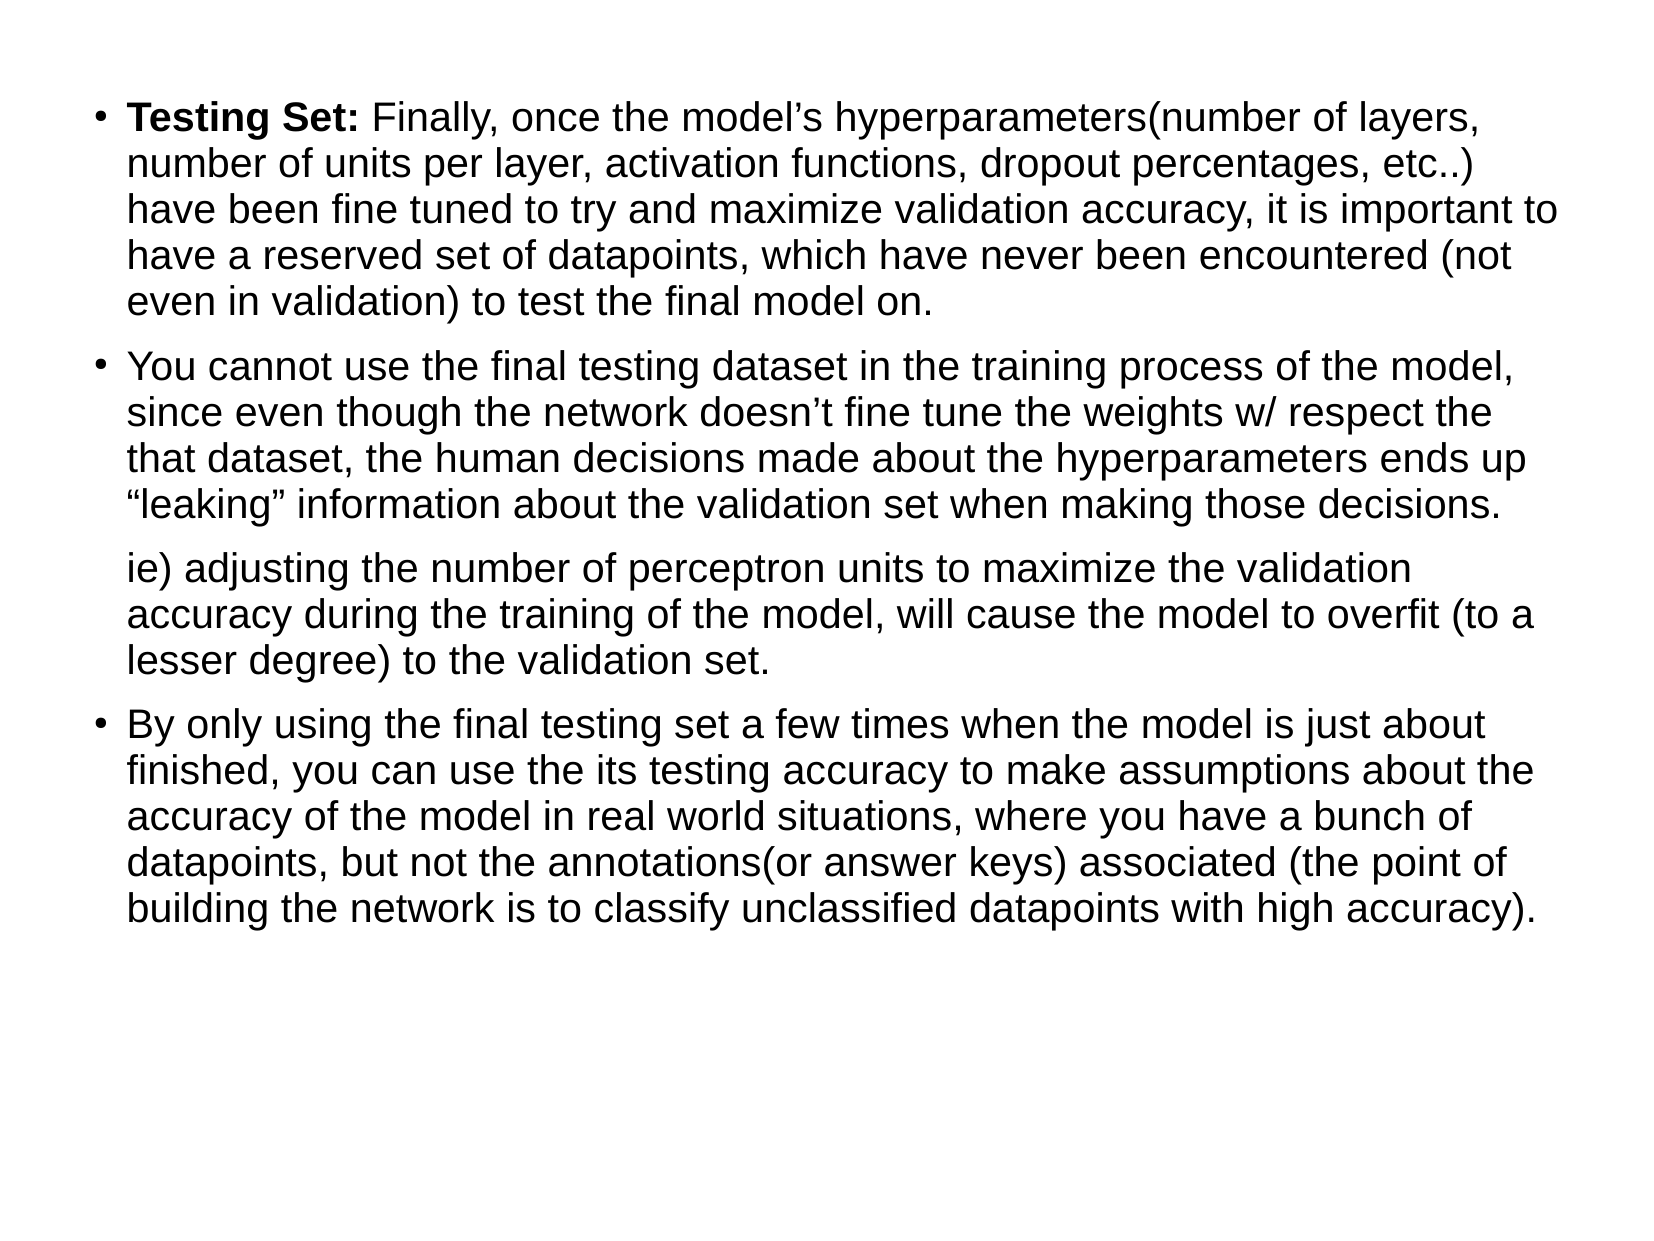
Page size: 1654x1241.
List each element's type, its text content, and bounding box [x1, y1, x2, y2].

list Testing Set: Finally, once the model’s hyperparameters(number of layers, number of units per layer, activation functions, dropout percentages, etc..) have been fine tuned to try and maximize validation accuracy, it is important to have a reserved set of datapoints, which have never been encountered (not even in validation) to test the final model on. You cannot use the final testing dataset in the training process of the model, since even though the network doesn’t fine tune the weights w/ respect the that dataset, the human decisions made about the hyperparameters ends up “leaking” information about the validation set when making those decisions. ie) adjusting the number of perceptron units to maximize the validation accuracy during the training of the model, will cause the model to overfit (to a lesser degree) to the validation set. By only using the final testing set a few times when the model is just about finished, you can use the its testing accuracy to make assumptions about the accuracy of the model in real world situations, where you have a bunch of datapoints, but not the annotations(or answer keys) associated (the point of building the network is to classify unclassified datapoints with high accuracy). [82, 94, 1571, 1010]
